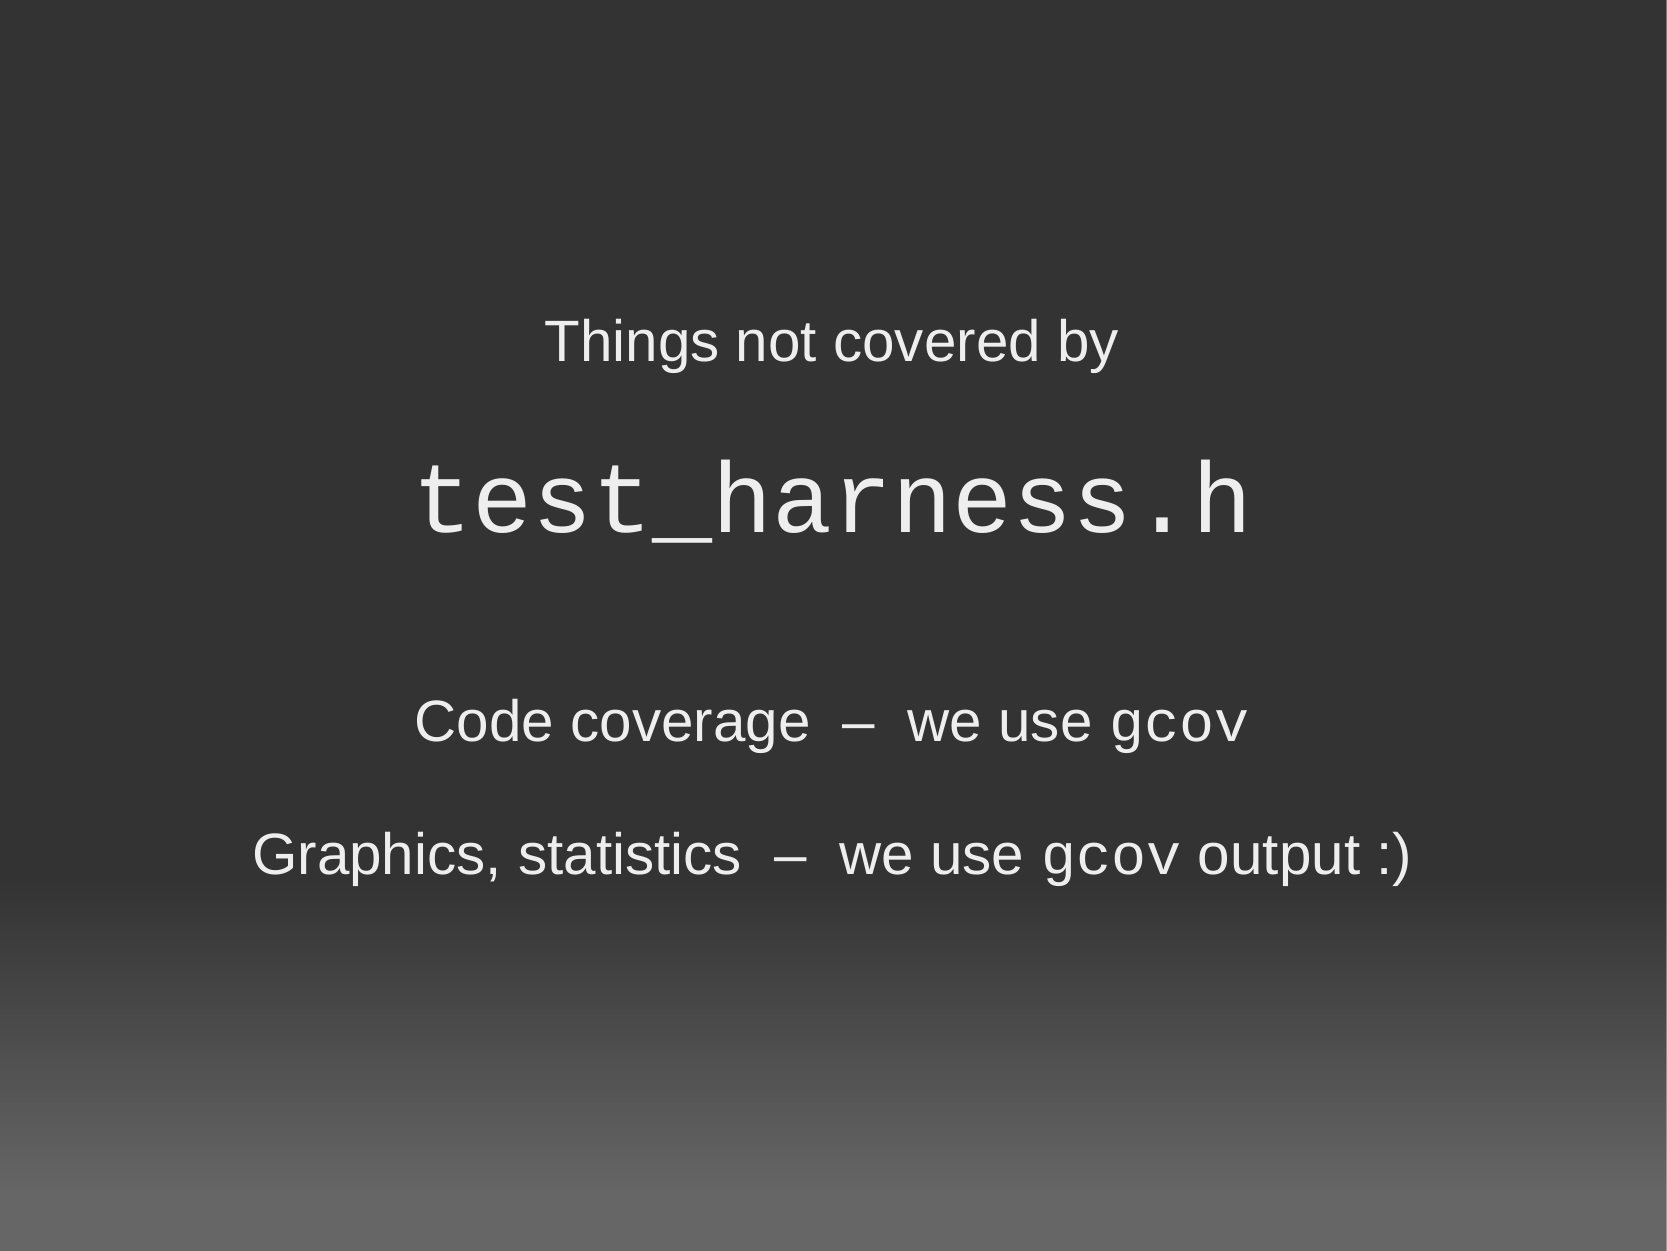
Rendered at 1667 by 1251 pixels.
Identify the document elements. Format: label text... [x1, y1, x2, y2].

title Things not covered by test_harness.h Code coverage – we use gcov Graphics, statistics – we use gcov output :) [140, 308, 1525, 888]
picture [0, 0, 1667, 1251]
